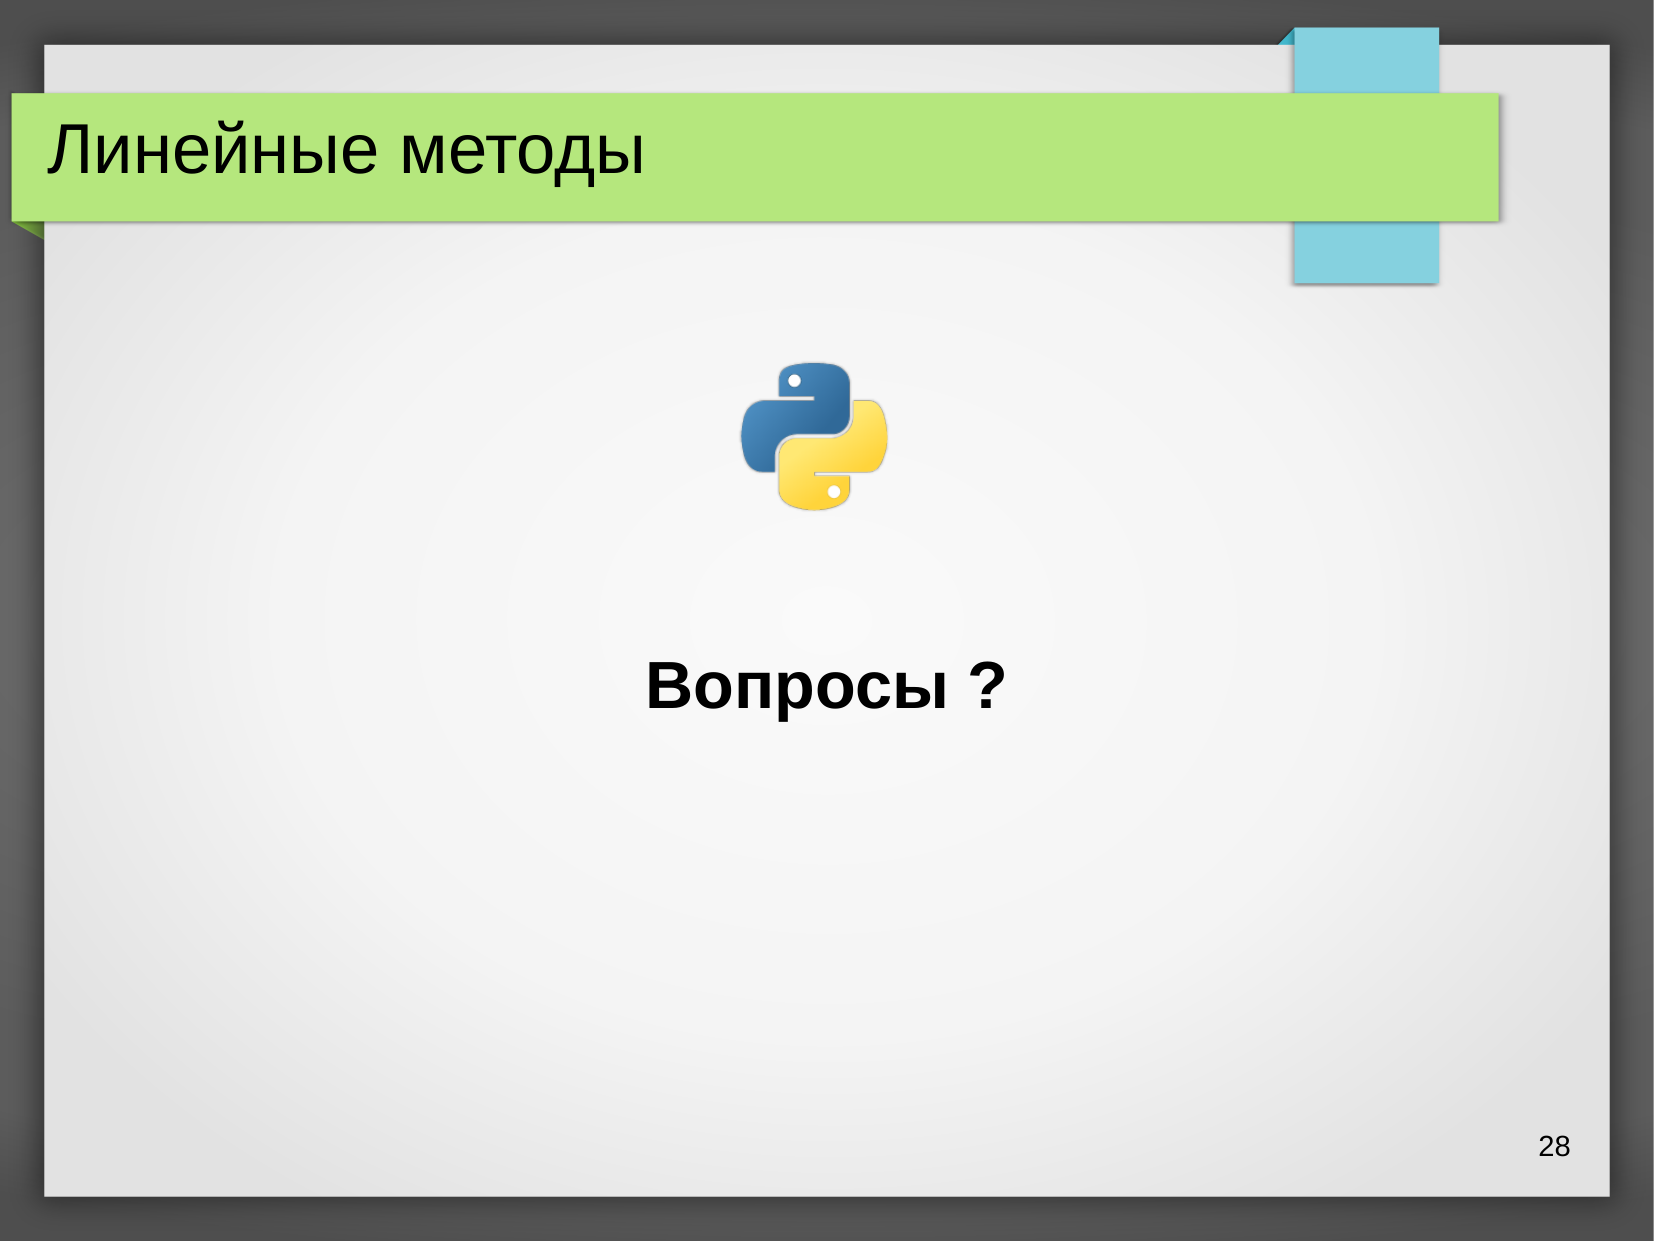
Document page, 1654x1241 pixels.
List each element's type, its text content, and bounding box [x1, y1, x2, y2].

picture [0, 0, 1654, 1241]
subtitle Вопросы ? [82, 236, 1571, 1134]
title Линейные методы [47, 109, 1501, 190]
